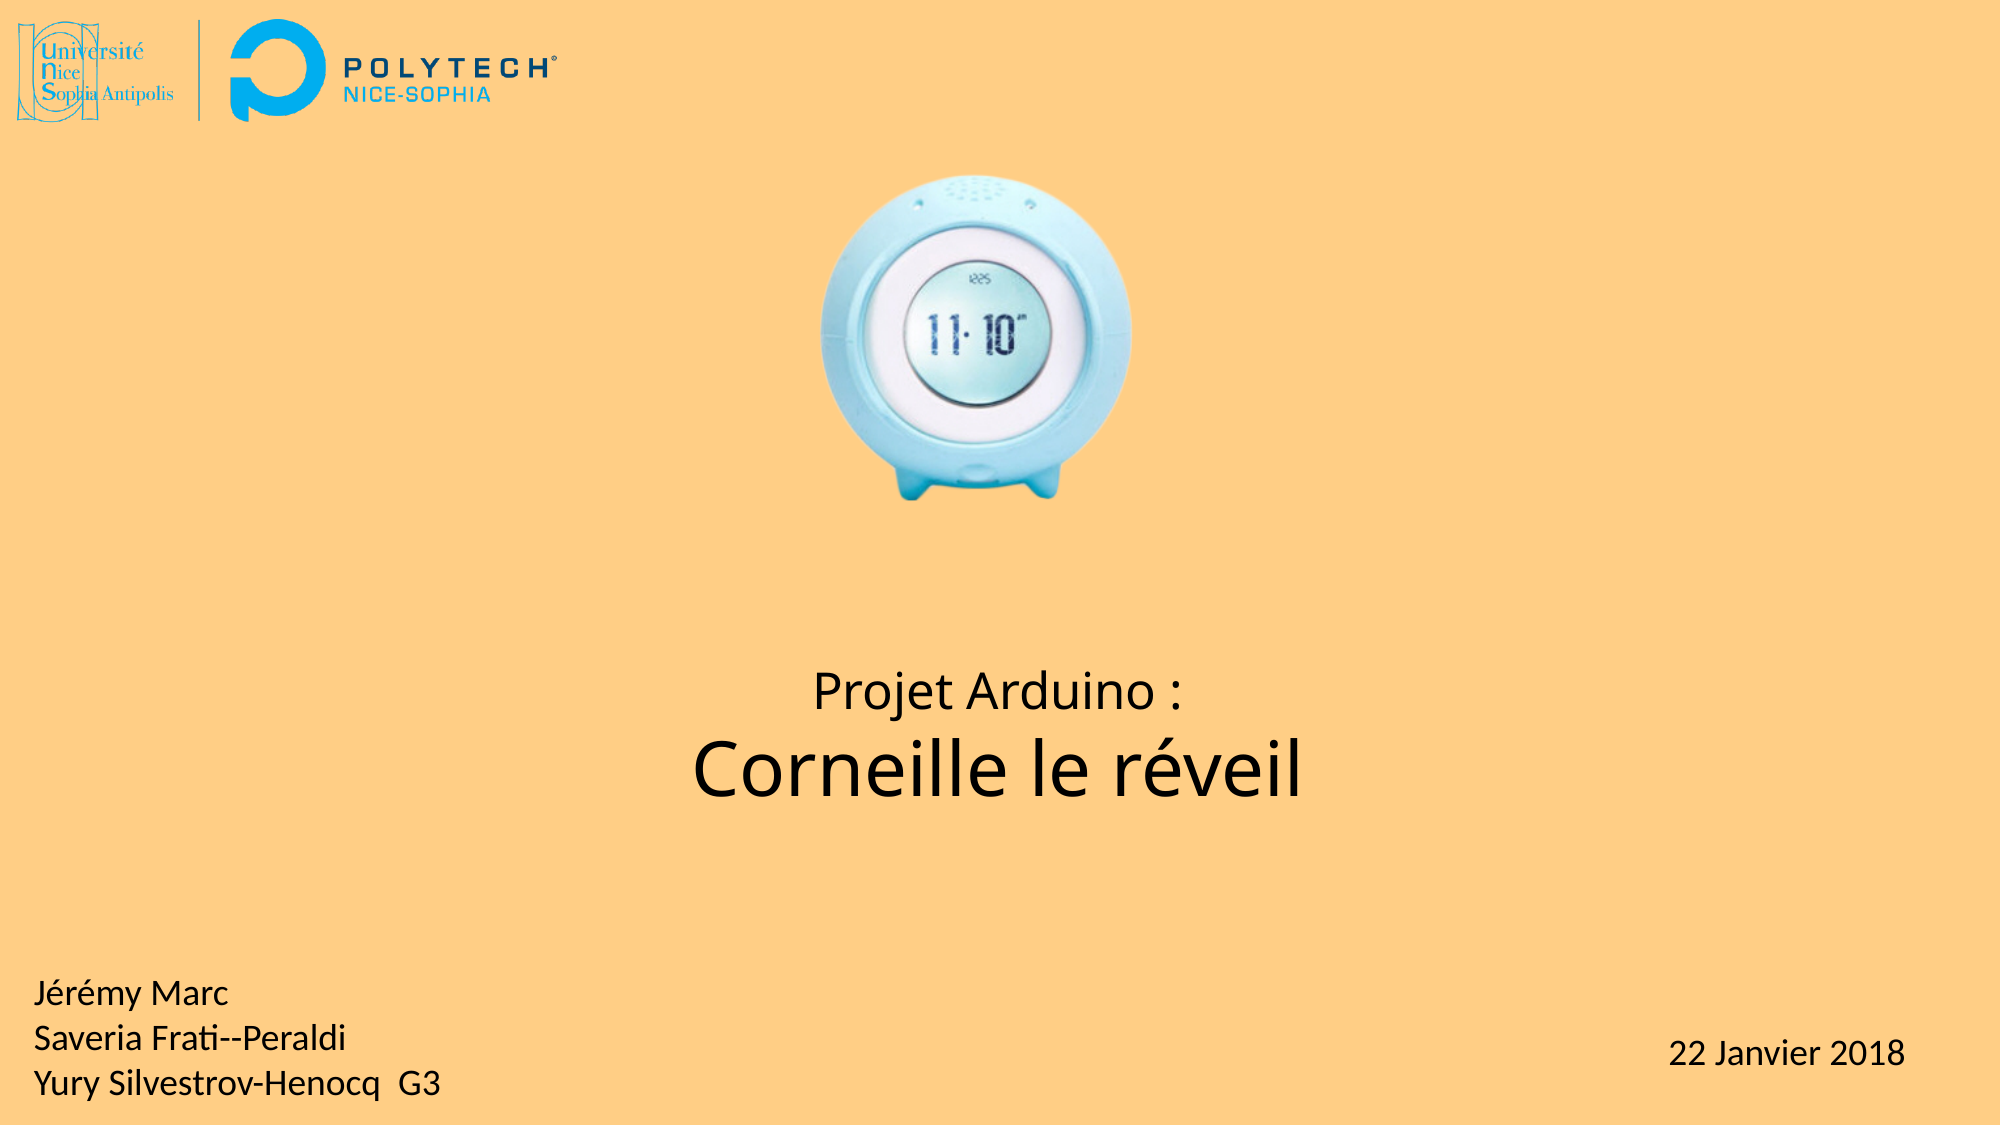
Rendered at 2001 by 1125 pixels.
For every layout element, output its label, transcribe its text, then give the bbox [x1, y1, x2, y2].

picture [586, 112, 1319, 562]
title Projet Arduino : Corneille le réveil [531, 559, 1465, 819]
text_box Jérémy Marc Saveria Frati--Peraldi Yury Silvestrov-Henocq G3 [18, 960, 579, 1111]
picture [17, 19, 558, 124]
text_box 22 Janvier 2018 [1653, 1020, 2000, 1081]
